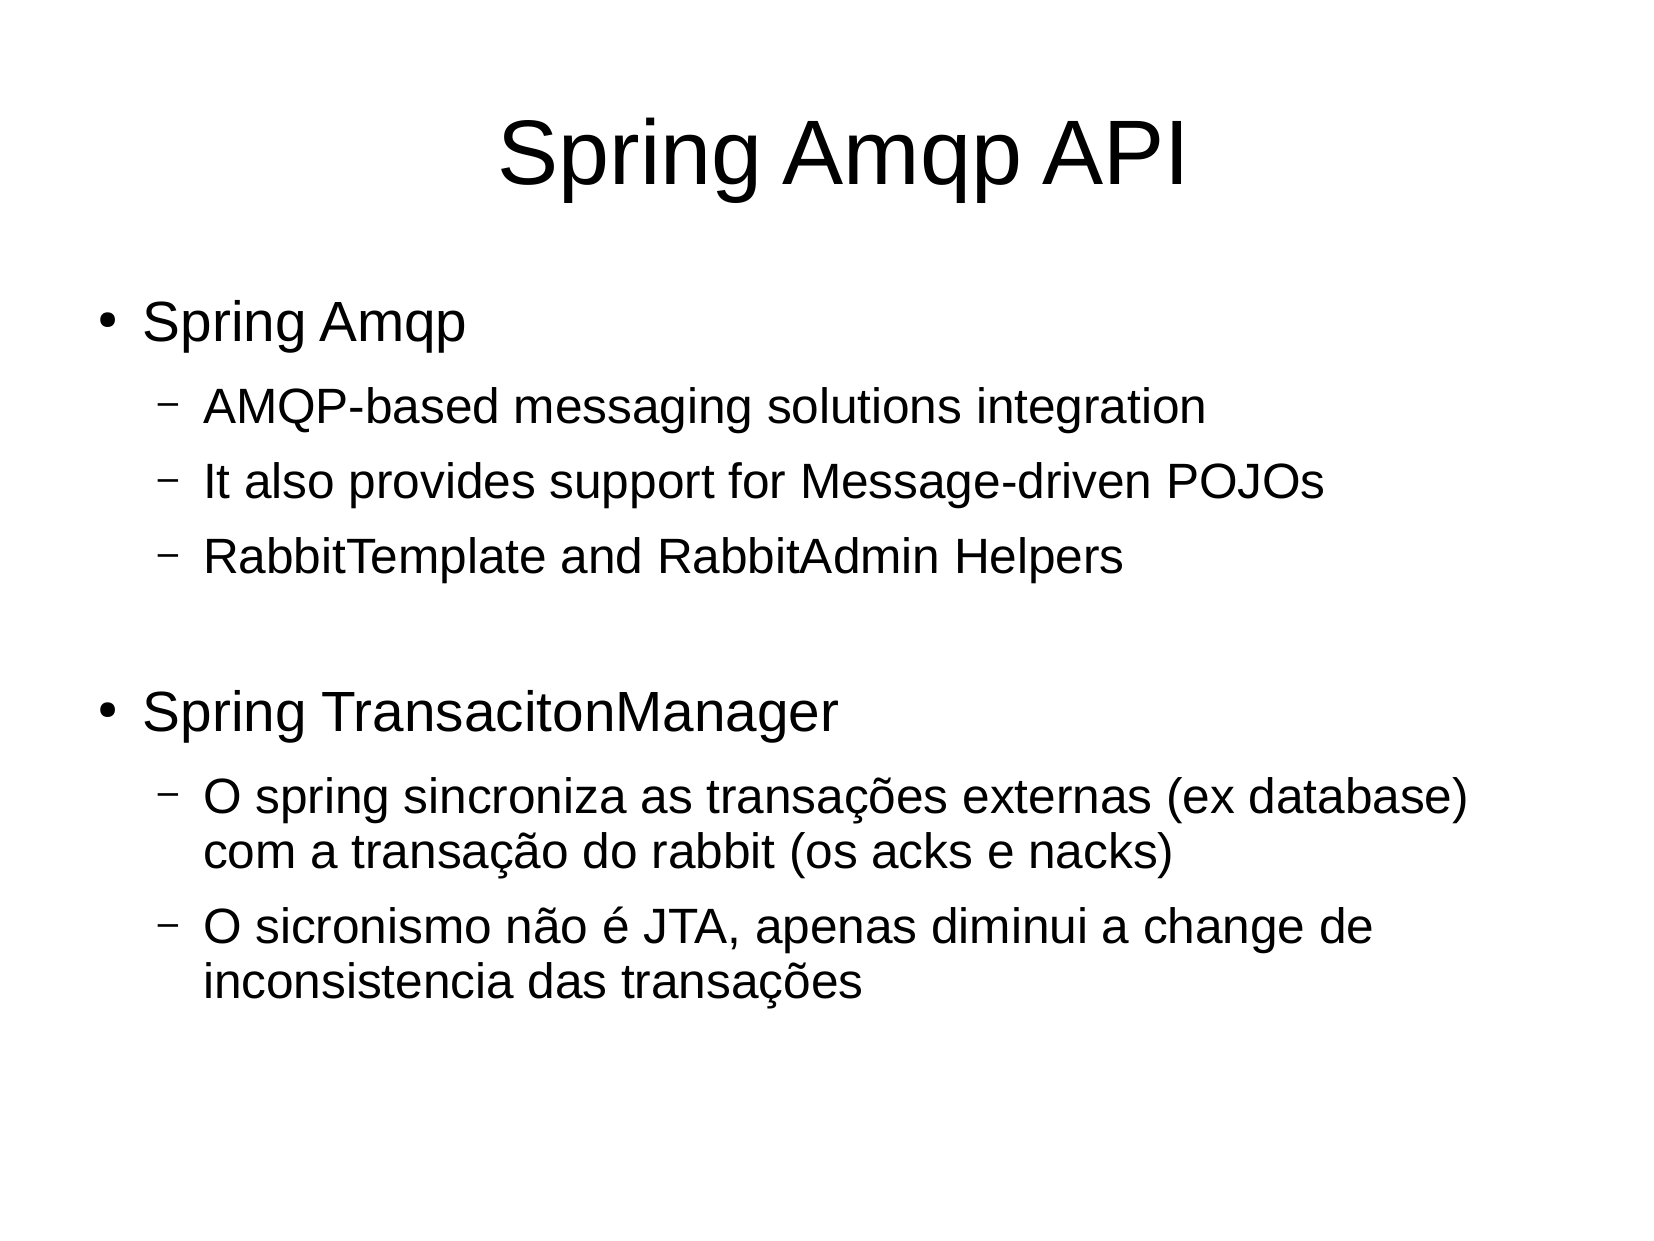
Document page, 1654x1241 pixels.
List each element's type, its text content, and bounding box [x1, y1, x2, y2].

title Spring Amqp API [82, 49, 1571, 257]
list Spring Amqp AMQP-based messaging solutions integration It also provides support for Message-driven POJOs RabbitTemplate and RabbitAdmin Helpers Spring TransacitonManager O spring sincroniza as transações externas (ex database) com a transação do rabbit (os acks e nacks) O sicronismo não é JTA, apenas diminui a change de inconsistencia das transações [82, 290, 1571, 1010]
